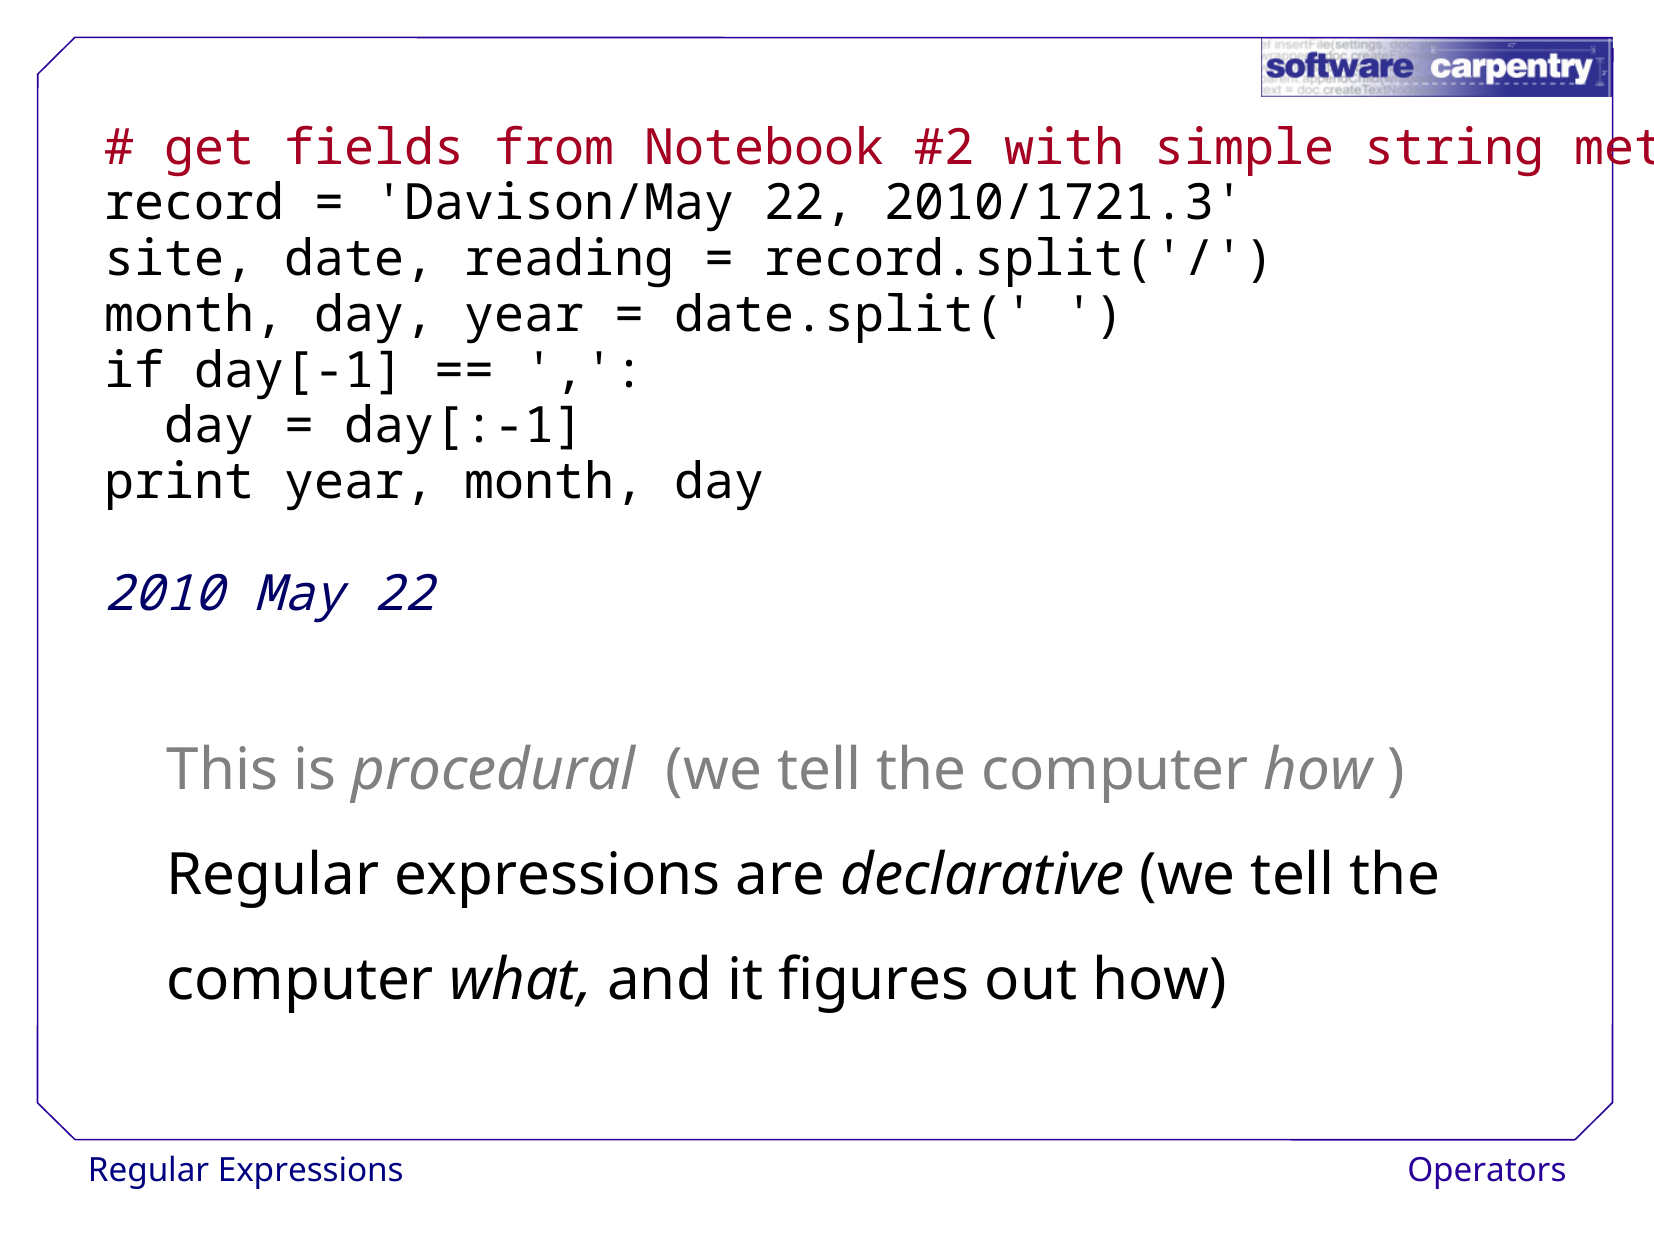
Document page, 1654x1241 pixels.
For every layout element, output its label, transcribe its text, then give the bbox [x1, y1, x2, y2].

text_box This is procedural (we tell the computer how ) Regular expressions are declarative (we tell the computer what, and it figures out how) [151, 688, 1530, 1020]
text_box # get fields from Notebook #2 with simple string methods record = 'Davison/May 22, 2010/1721.3' site, date, reading = record.split('/') month, day, year = date.split(' ') if day[-1] == ',': day = day[:-1] print year, month, day 2010 May 22 [89, 112, 1512, 999]
picture [1261, 39, 1613, 97]
